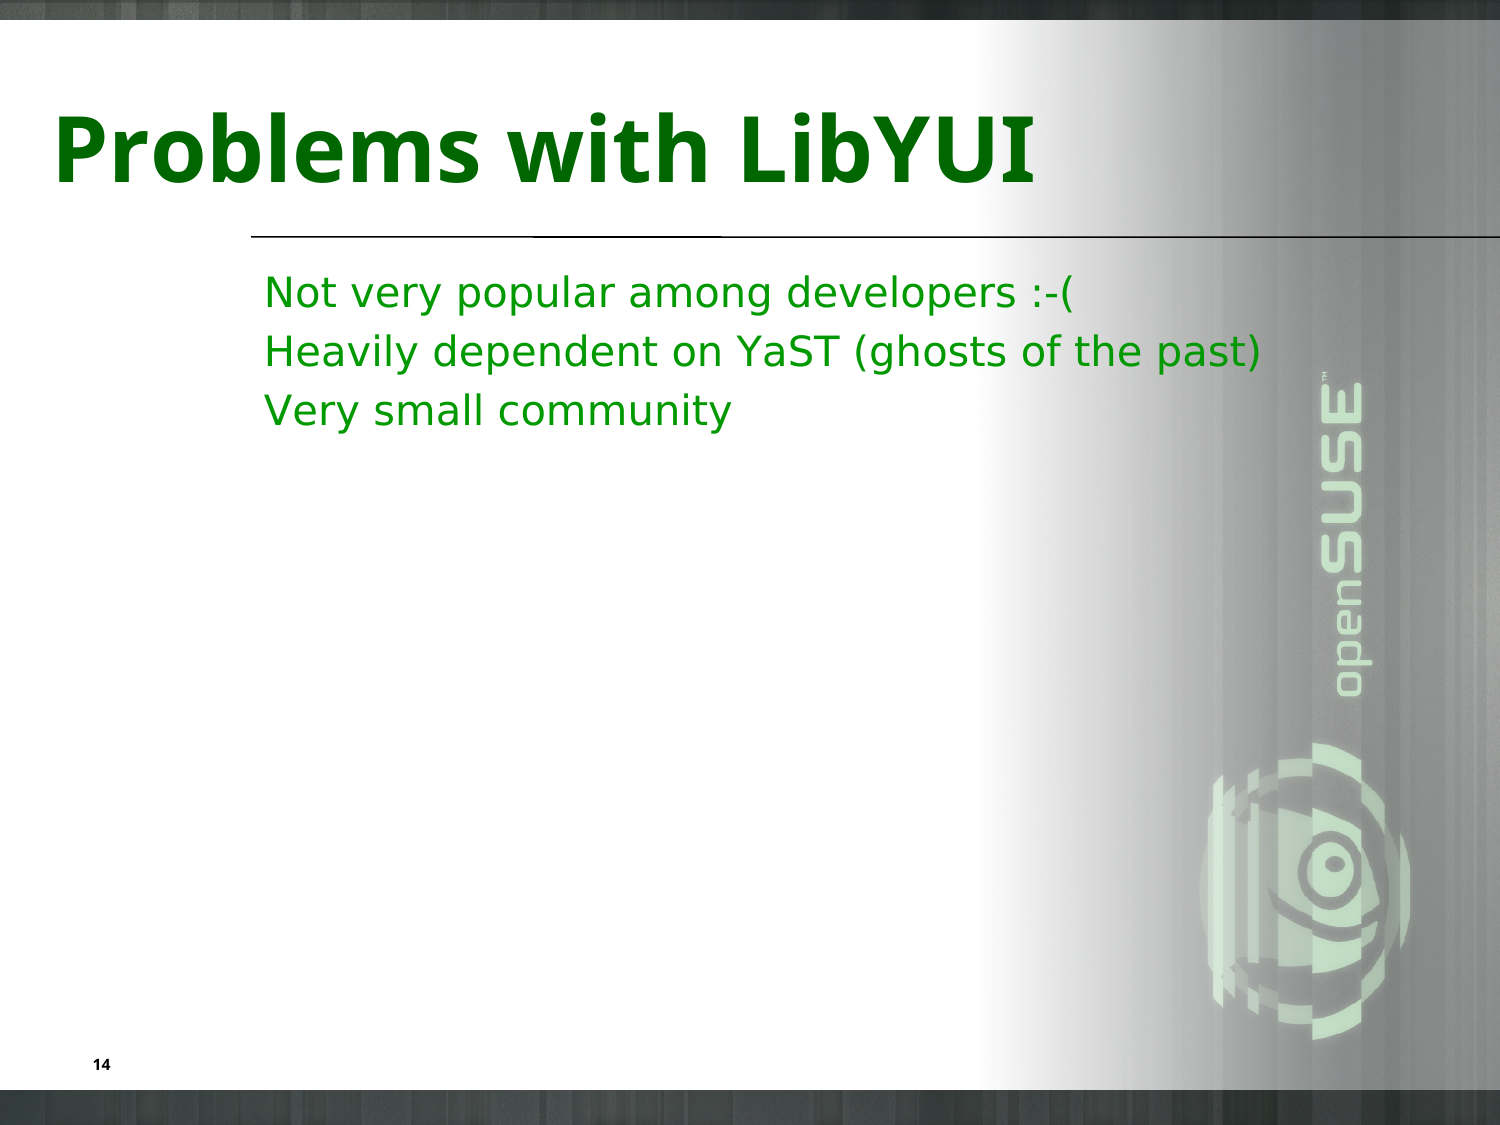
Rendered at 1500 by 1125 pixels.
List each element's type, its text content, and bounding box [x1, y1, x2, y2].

title Problems with LibYUI [51, 68, 1447, 232]
picture [0, 0, 1500, 1125]
list Not very popular among developers :-( Heavily dependent on YaST (ghosts of the past) Very small community [250, 269, 1463, 1013]
